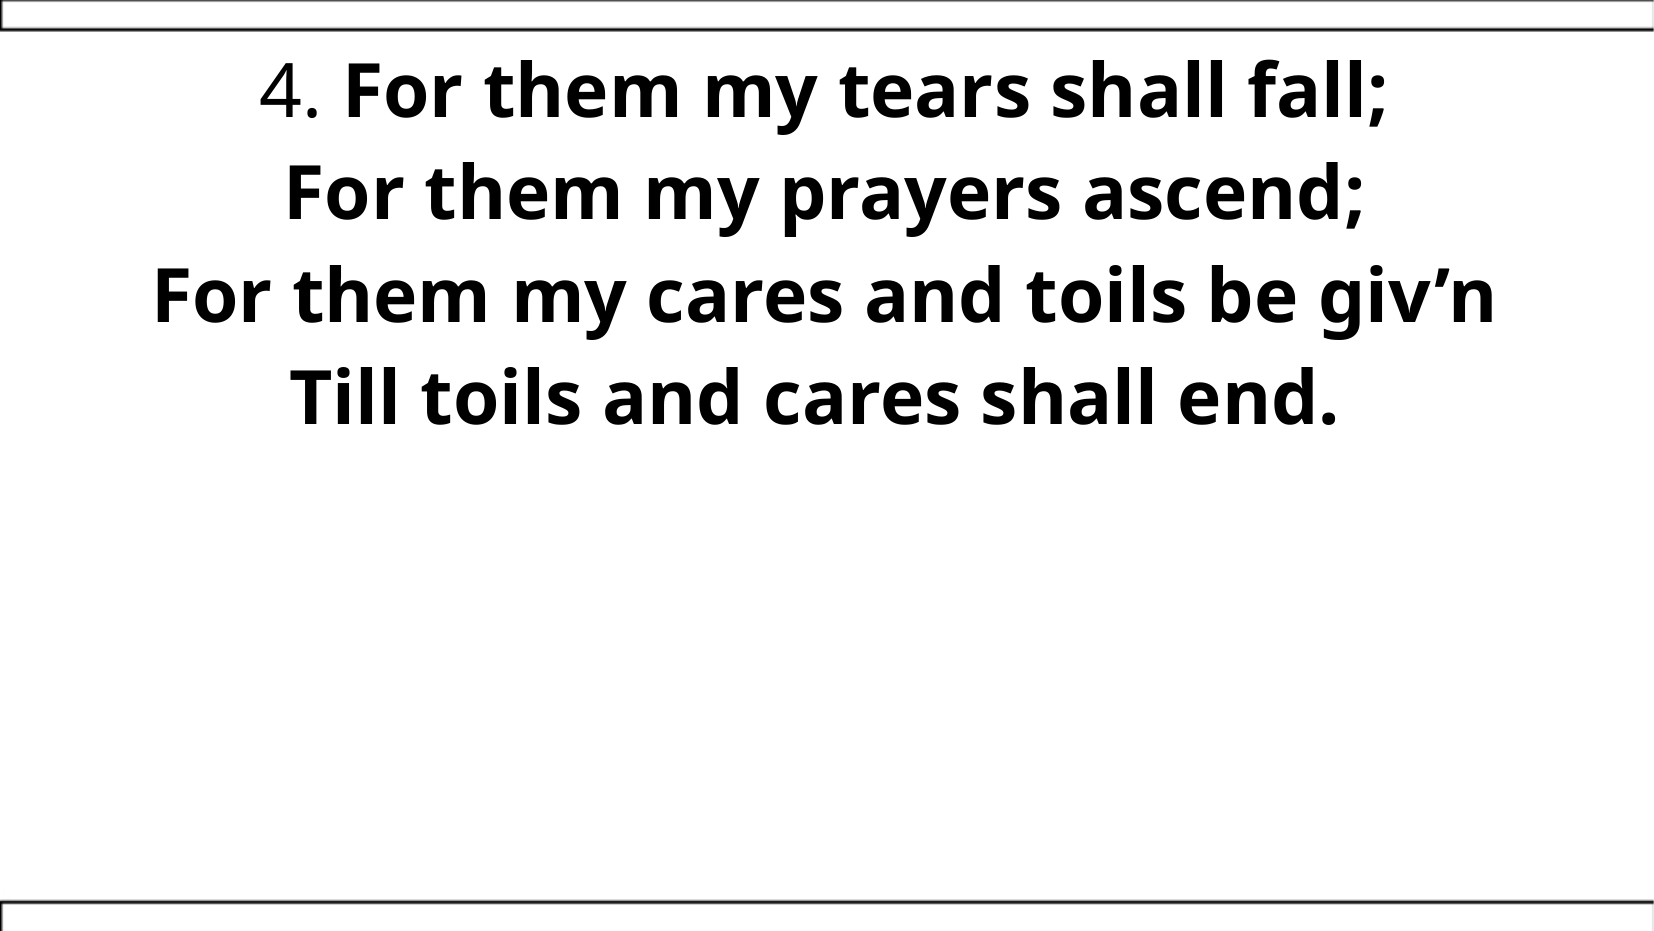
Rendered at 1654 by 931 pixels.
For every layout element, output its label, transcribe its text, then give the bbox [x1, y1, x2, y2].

picture [0, 0, 1654, 931]
text_box 4. For them my tears shall fall; For them my prayers ascend; For them my cares and toils be giv’n Till toils and cares shall end. [90, 30, 1561, 466]
